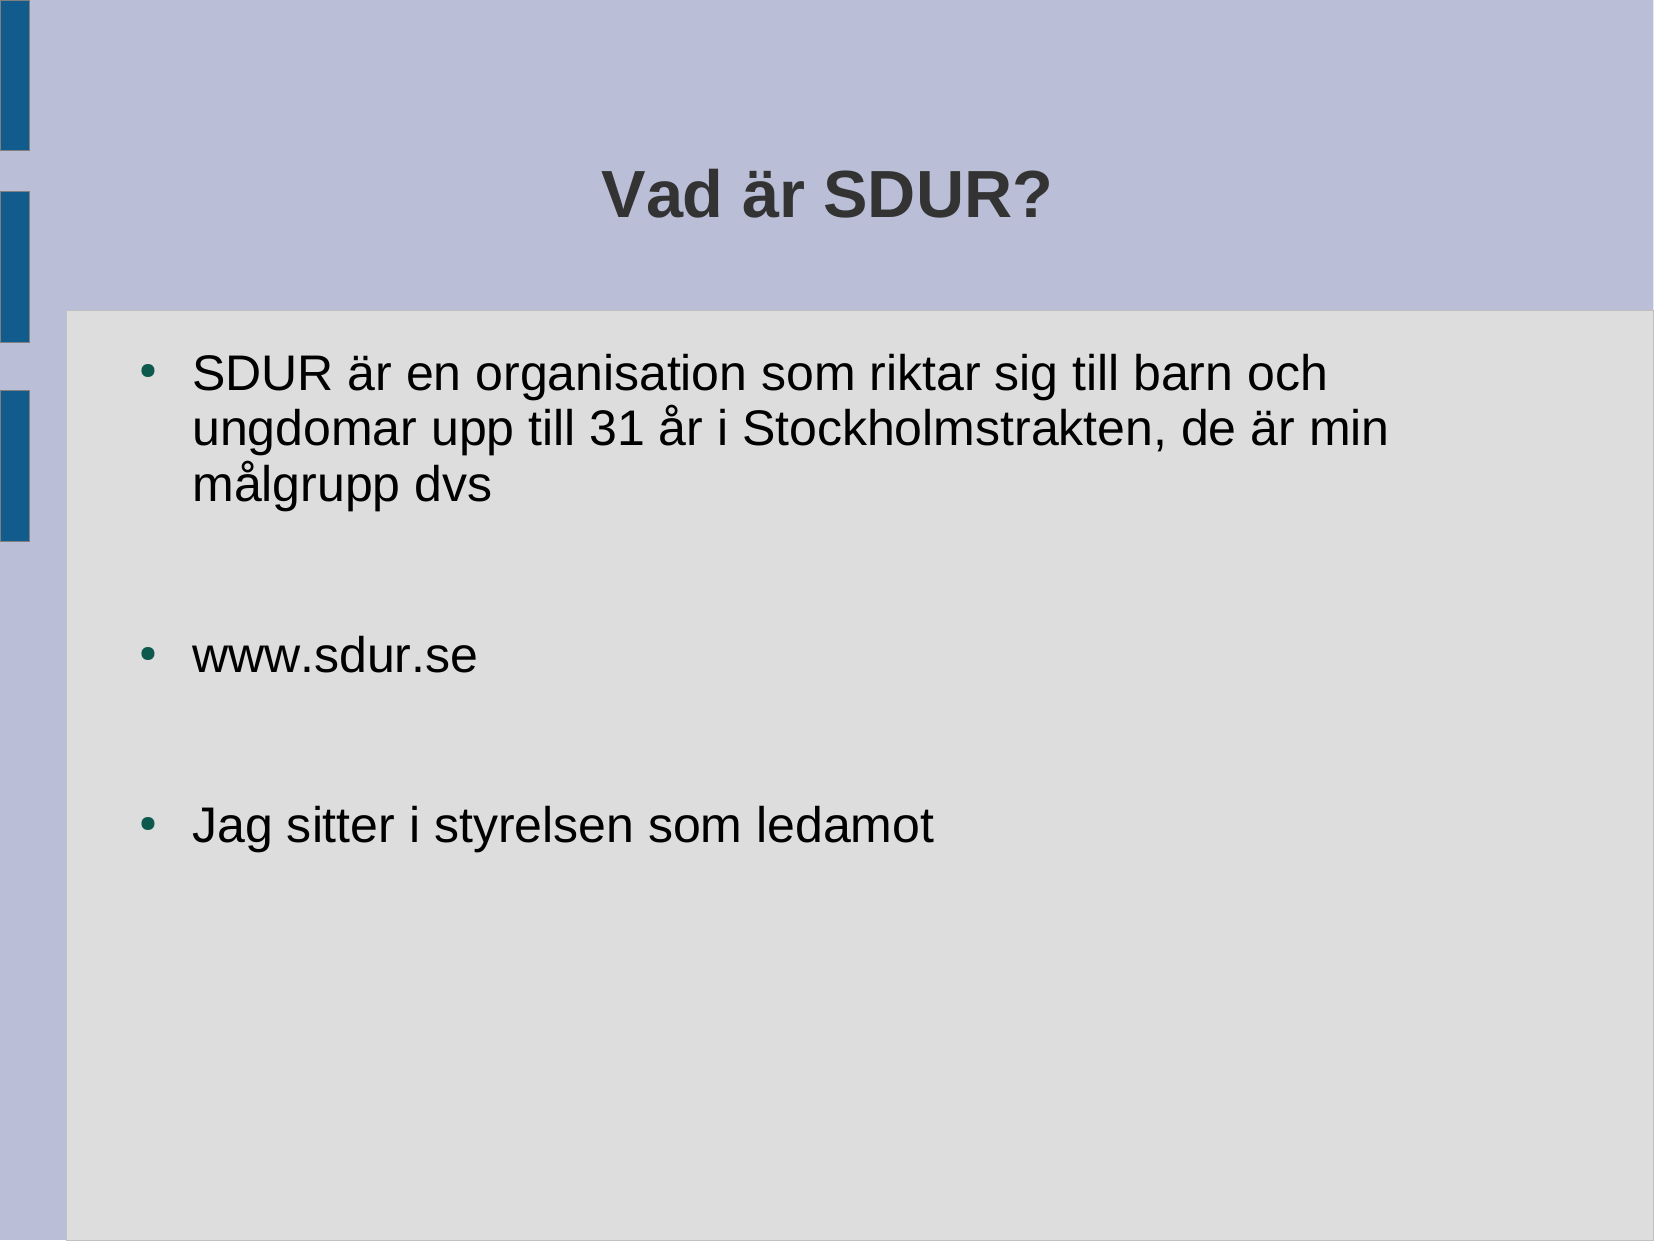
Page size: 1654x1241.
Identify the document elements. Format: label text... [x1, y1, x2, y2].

title Vad är SDUR? [121, 91, 1534, 299]
list SDUR är en organisation som riktar sig till barn och ungdomar upp till 31 år i Stockholmstrakten, de är min målgrupp dvs www.sdur.se Jag sitter i styrelsen som ledamot [121, 344, 1534, 1127]
